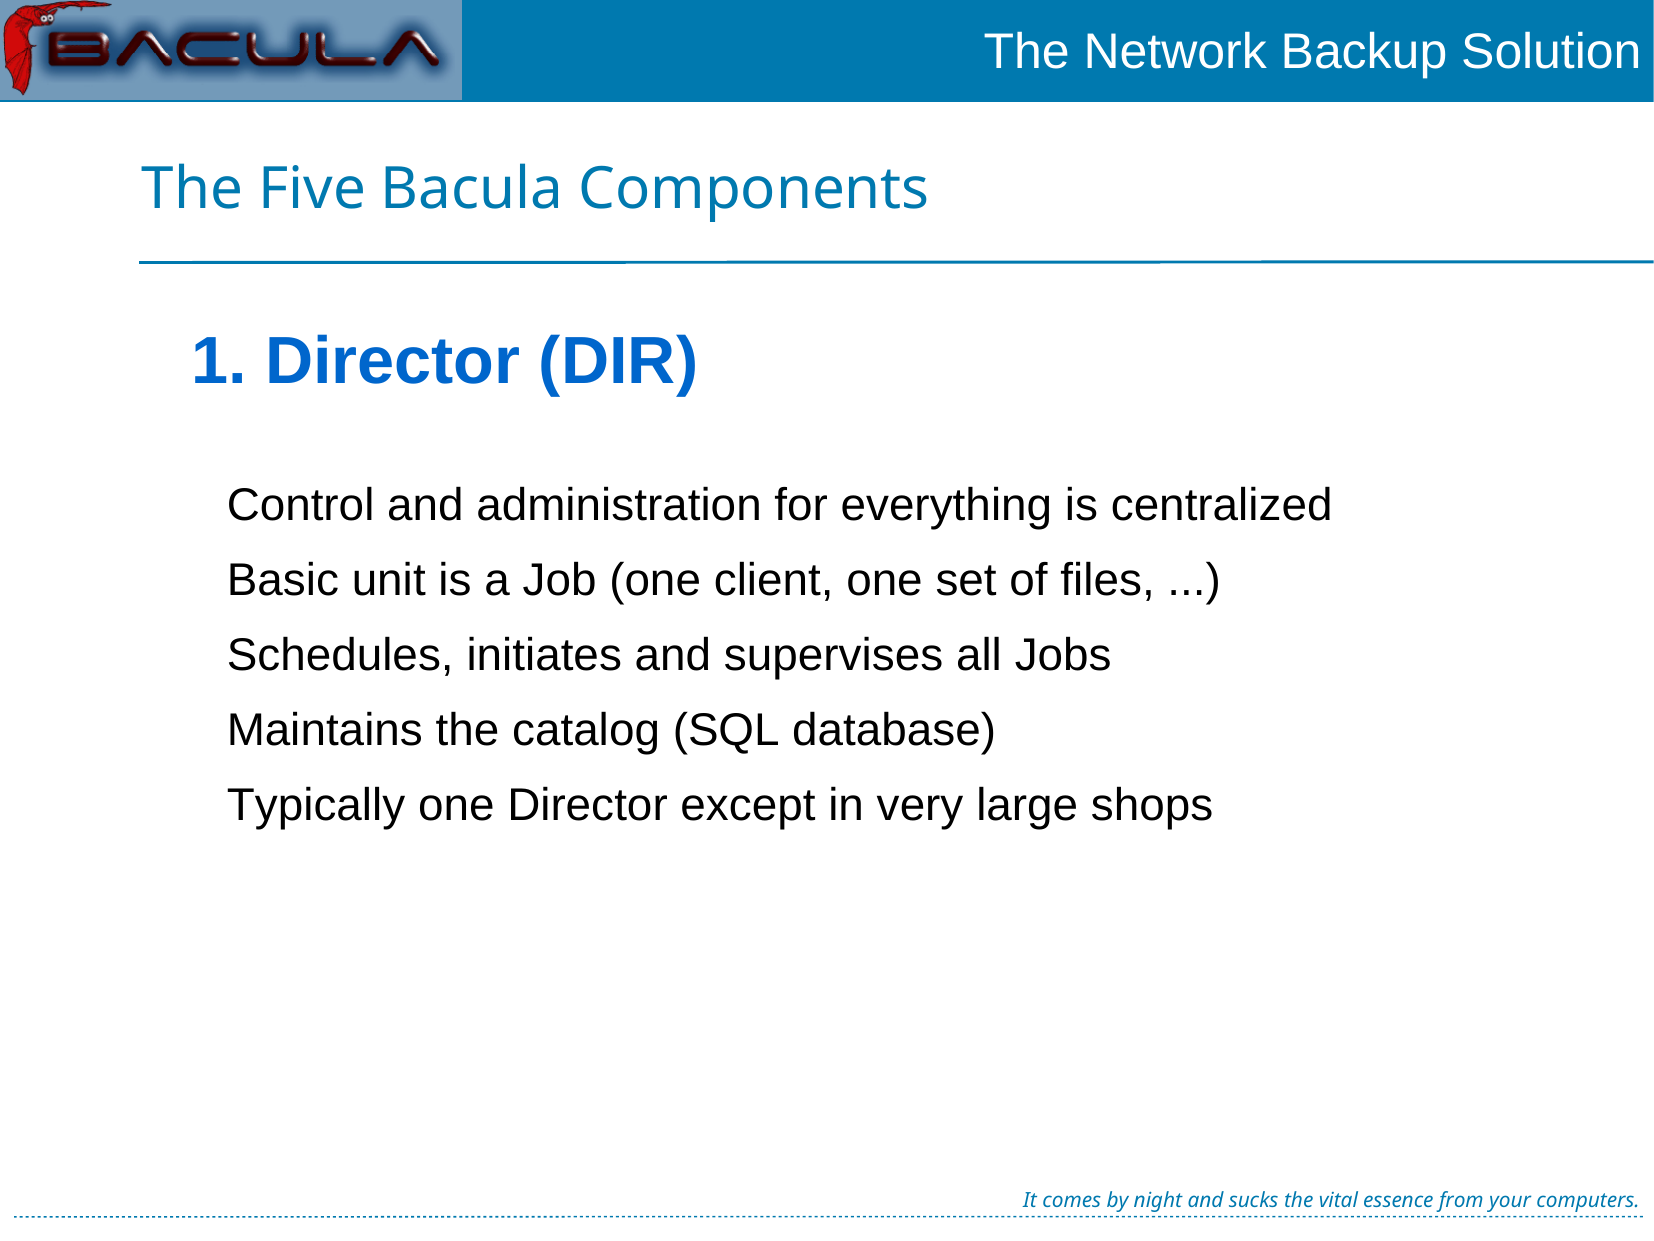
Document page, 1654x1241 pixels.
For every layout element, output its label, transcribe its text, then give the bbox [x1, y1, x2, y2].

title The Five Bacula Components [141, 112, 1501, 226]
list 1. Director (DIR) Control and administration for everything is centralized Basic unit is a Job (one client, one set of files, ...) Schedules, initiates and supervises all Jobs Maintains the catalog (SQL database) Typically one Director except in very large shops [132, 323, 1526, 1075]
picture [0, 0, 461, 99]
